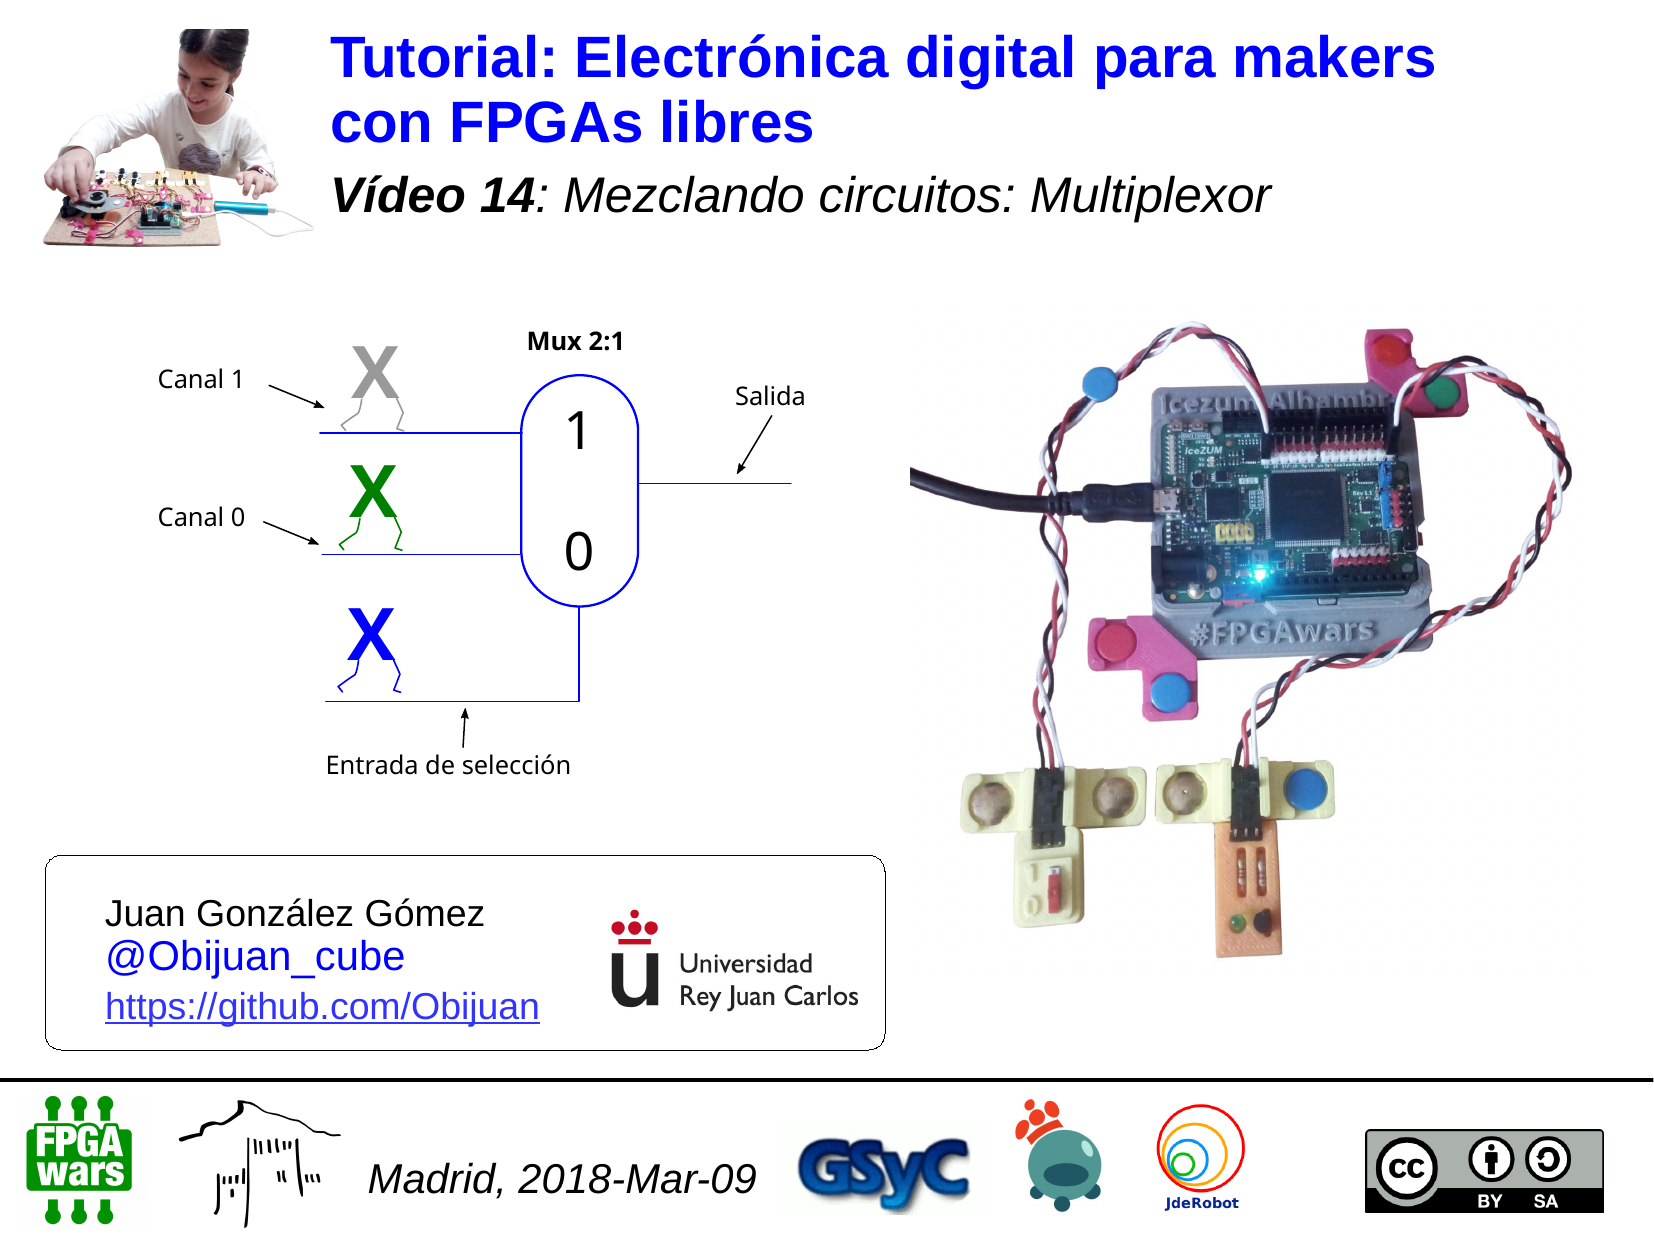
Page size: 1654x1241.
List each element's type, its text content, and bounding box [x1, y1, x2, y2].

text_box [45, 855, 886, 1051]
picture [15, 1095, 150, 1231]
picture [1140, 1094, 1261, 1216]
picture [165, 1089, 361, 1241]
picture [30, 29, 331, 256]
title Tutorial: Electrónica digital para makers con FPGAs libres [330, 15, 1471, 139]
text_box https://github.com/Obijuan [90, 978, 556, 1036]
picture [595, 899, 871, 1021]
text_box Madrid, 2018-Mar-09 [360, 1155, 766, 1203]
text_box Juan González Gómez [90, 885, 601, 946]
text_box @Obijuan_cube [90, 925, 451, 1001]
text_box Vídeo 14: Mezclando circuitos: Multiplexor [330, 139, 1561, 251]
picture [1365, 1120, 1604, 1221]
picture [910, 299, 1591, 973]
picture [780, 1120, 986, 1216]
picture [1000, 1099, 1126, 1216]
picture [120, 285, 871, 817]
